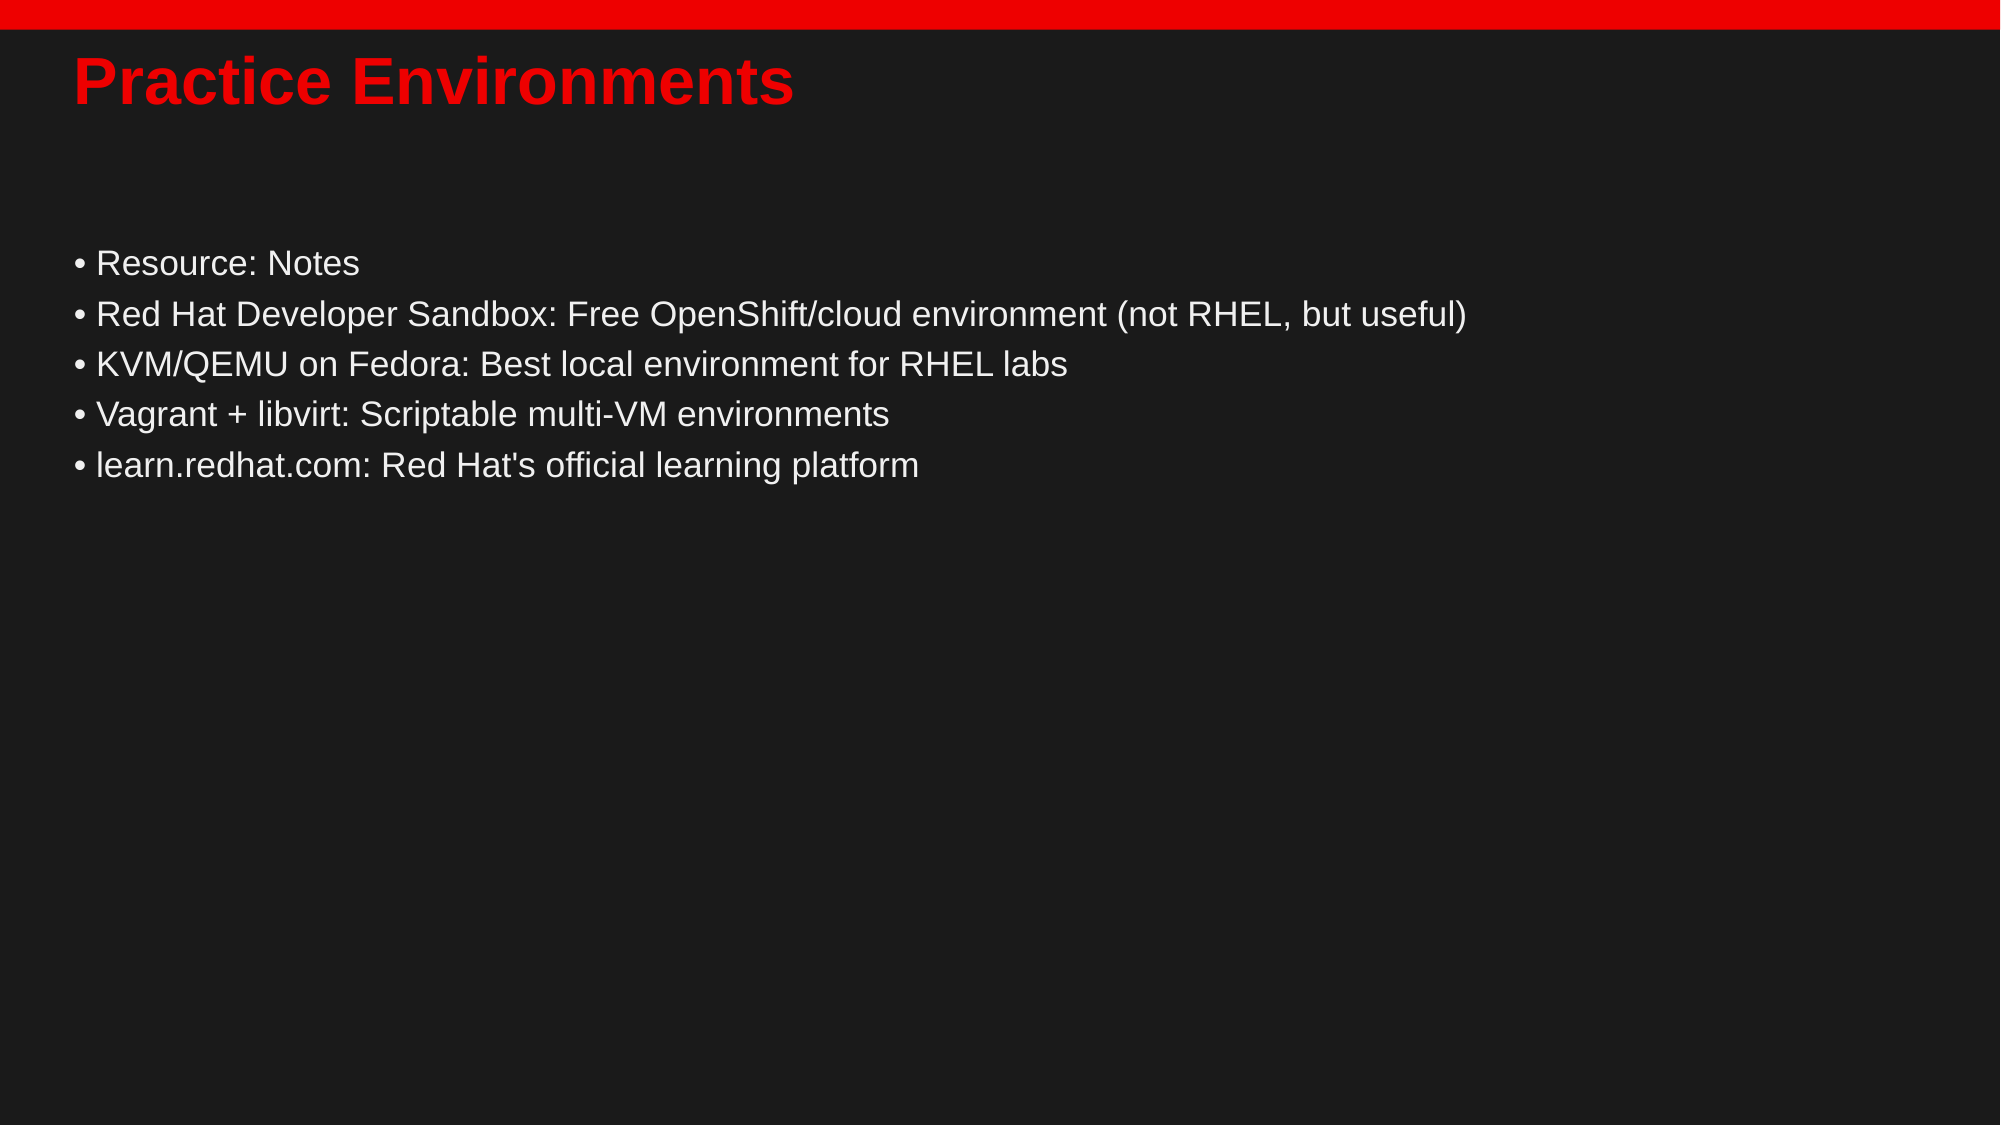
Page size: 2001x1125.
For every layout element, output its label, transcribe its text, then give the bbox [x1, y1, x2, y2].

text_box • Resource: Notes • Red Hat Developer Sandbox: Free OpenShift/cloud environment (not RHEL, but useful) • KVM/QEMU on Fedora: Best local environment for RHEL labs • Vagrant + libvirt: Scriptable multi-VM environments • learn.redhat.com: Red Hat's official learning platform [59, 236, 1942, 1037]
text_box Practice Environments [59, 36, 1942, 208]
text_box [0, 0, 2001, 30]
